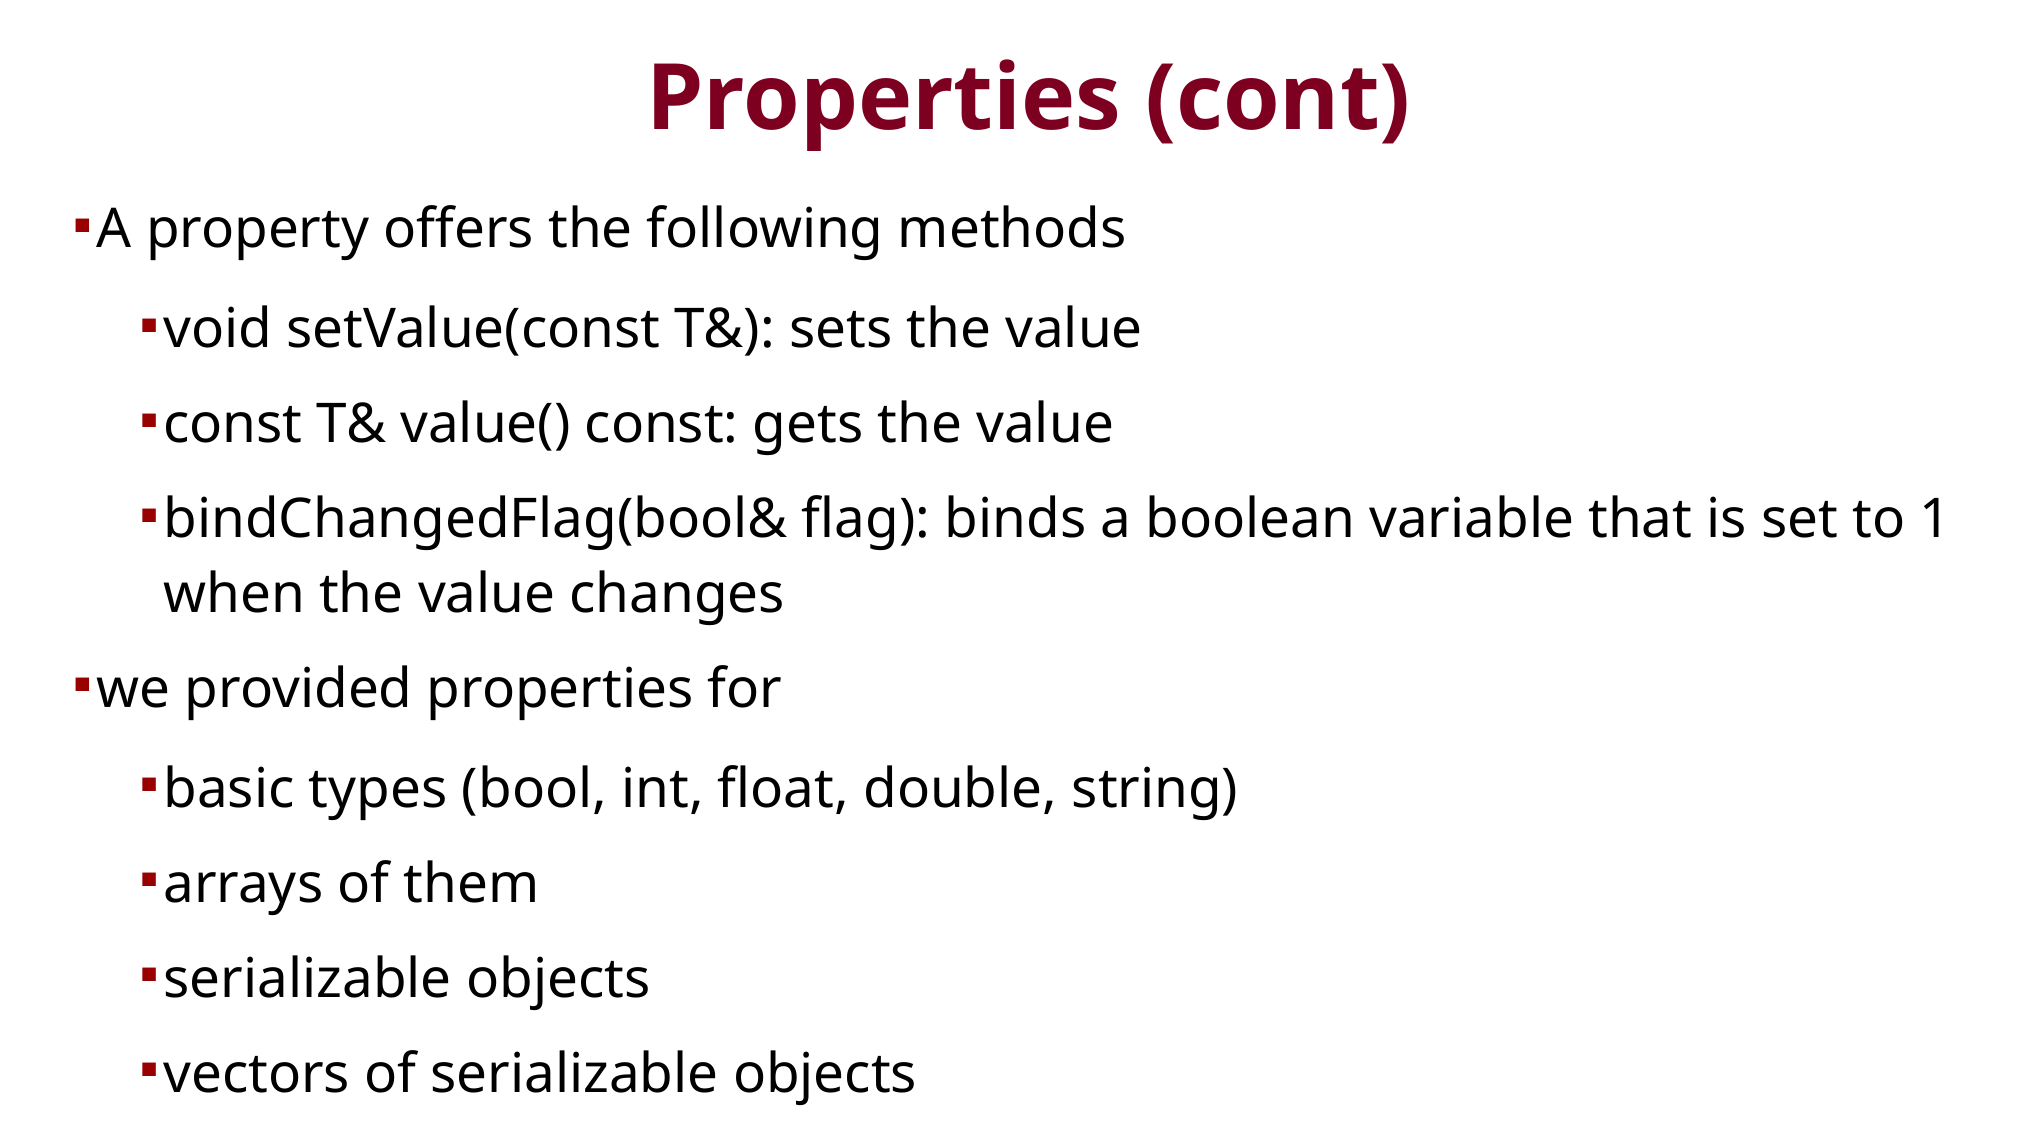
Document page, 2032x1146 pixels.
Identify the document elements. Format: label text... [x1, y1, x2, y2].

list A property offers the following methods void setValue(const T&): sets the value const T& value() const: gets the value bindChangedFlag(bool& flag): binds a boolean variable that is set to 1 when the value changes we provided properties for basic types (bool, int, float, double, string) arrays of them serializable objects vectors of serializable objects [59, 188, 1985, 1111]
title Properties (cont) [37, 10, 2020, 178]
